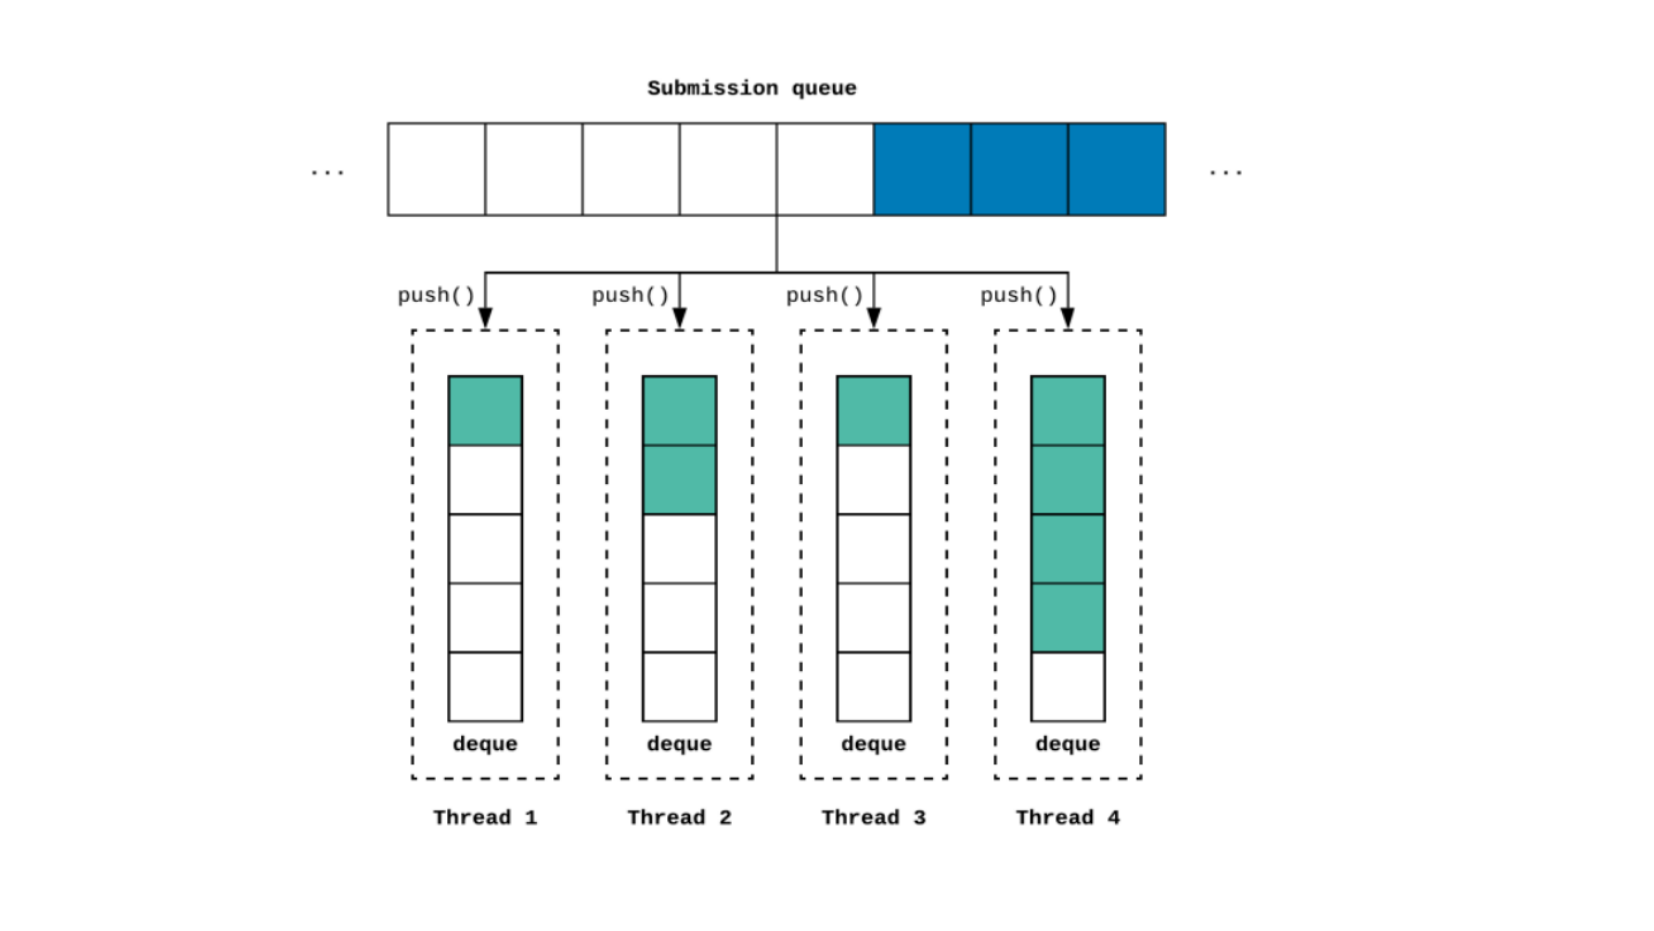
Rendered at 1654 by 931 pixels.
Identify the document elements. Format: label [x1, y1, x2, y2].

picture [226, 18, 1329, 901]
